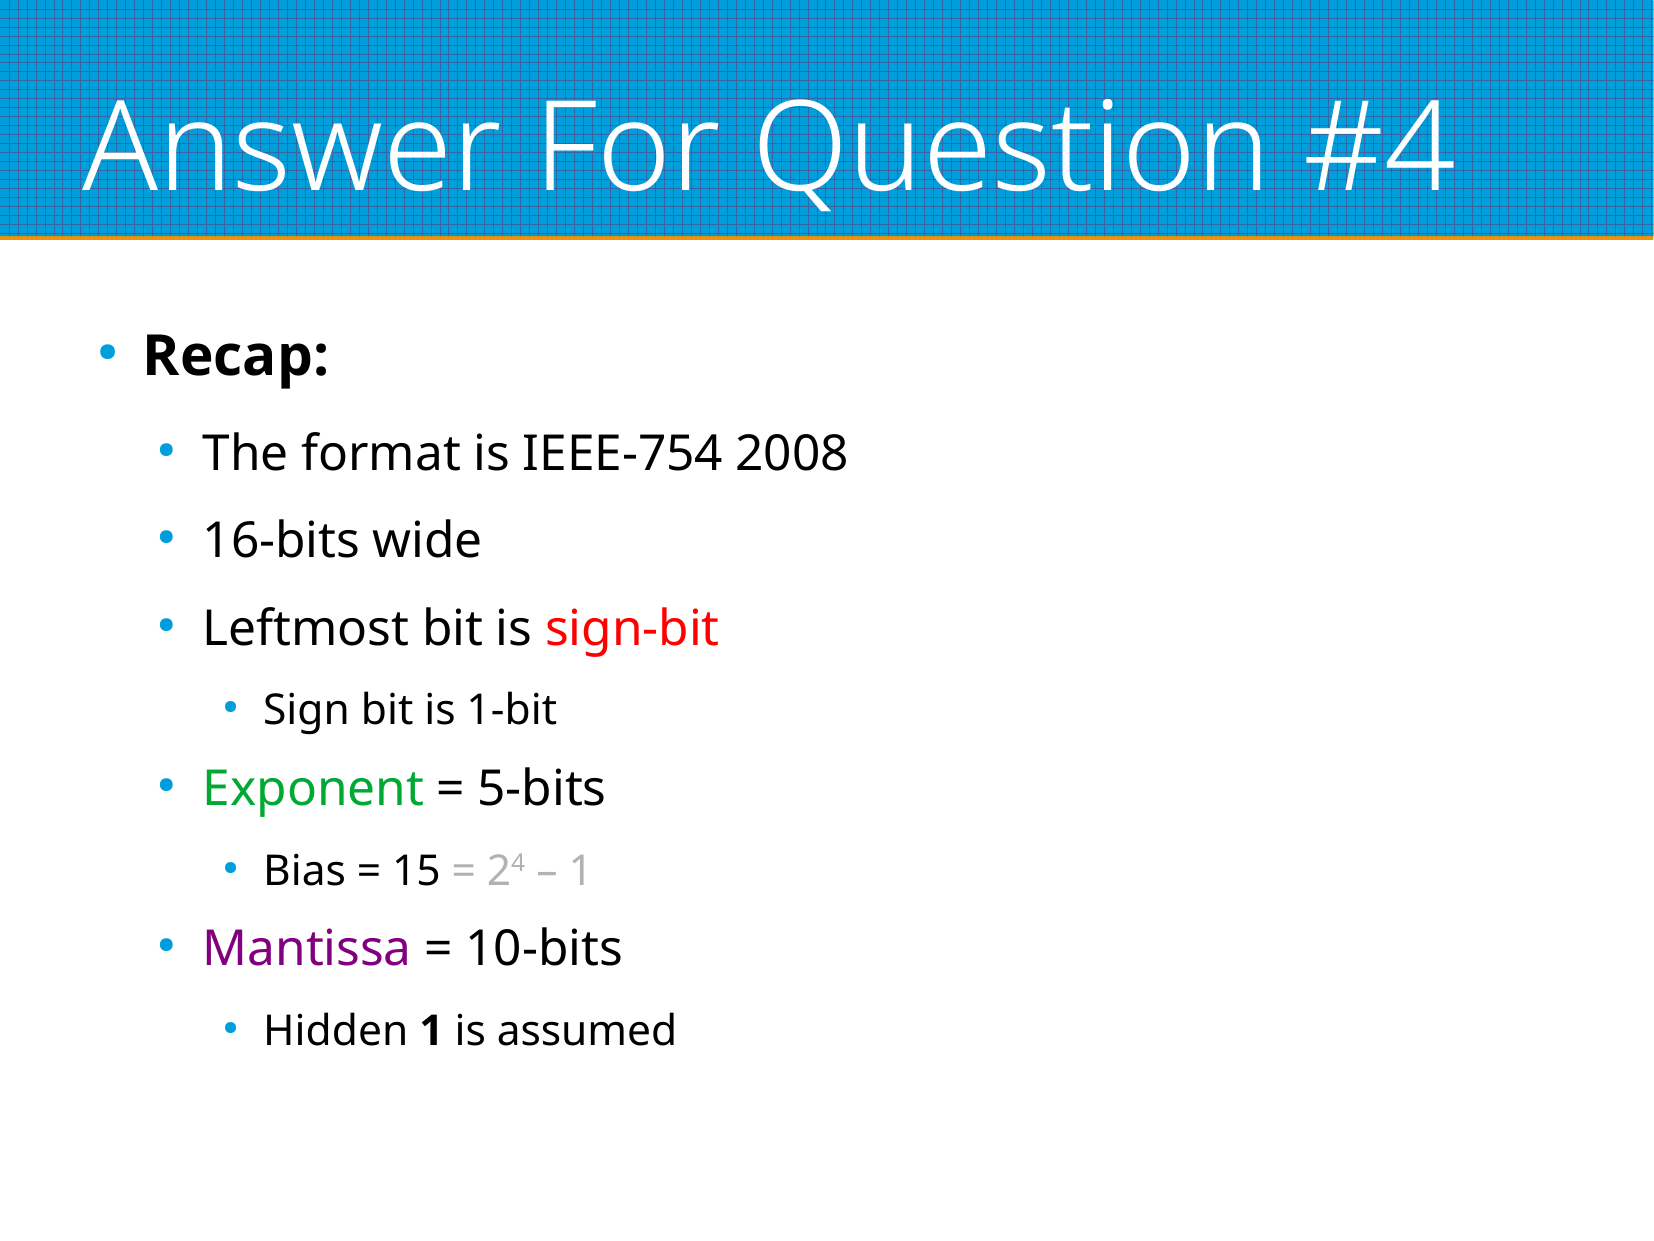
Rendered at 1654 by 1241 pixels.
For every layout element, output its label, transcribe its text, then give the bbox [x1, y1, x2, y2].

title Answer For Question #4 [82, 19, 1571, 227]
list Recap: The format is IEEE-754 2008 16-bits wide Leftmost bit is sign-bit Sign bit is 1-bit Exponent = 5-bits Bias = 15 = 24 – 1 Mantissa = 10-bits Hidden 1 is assumed [82, 314, 1563, 1063]
